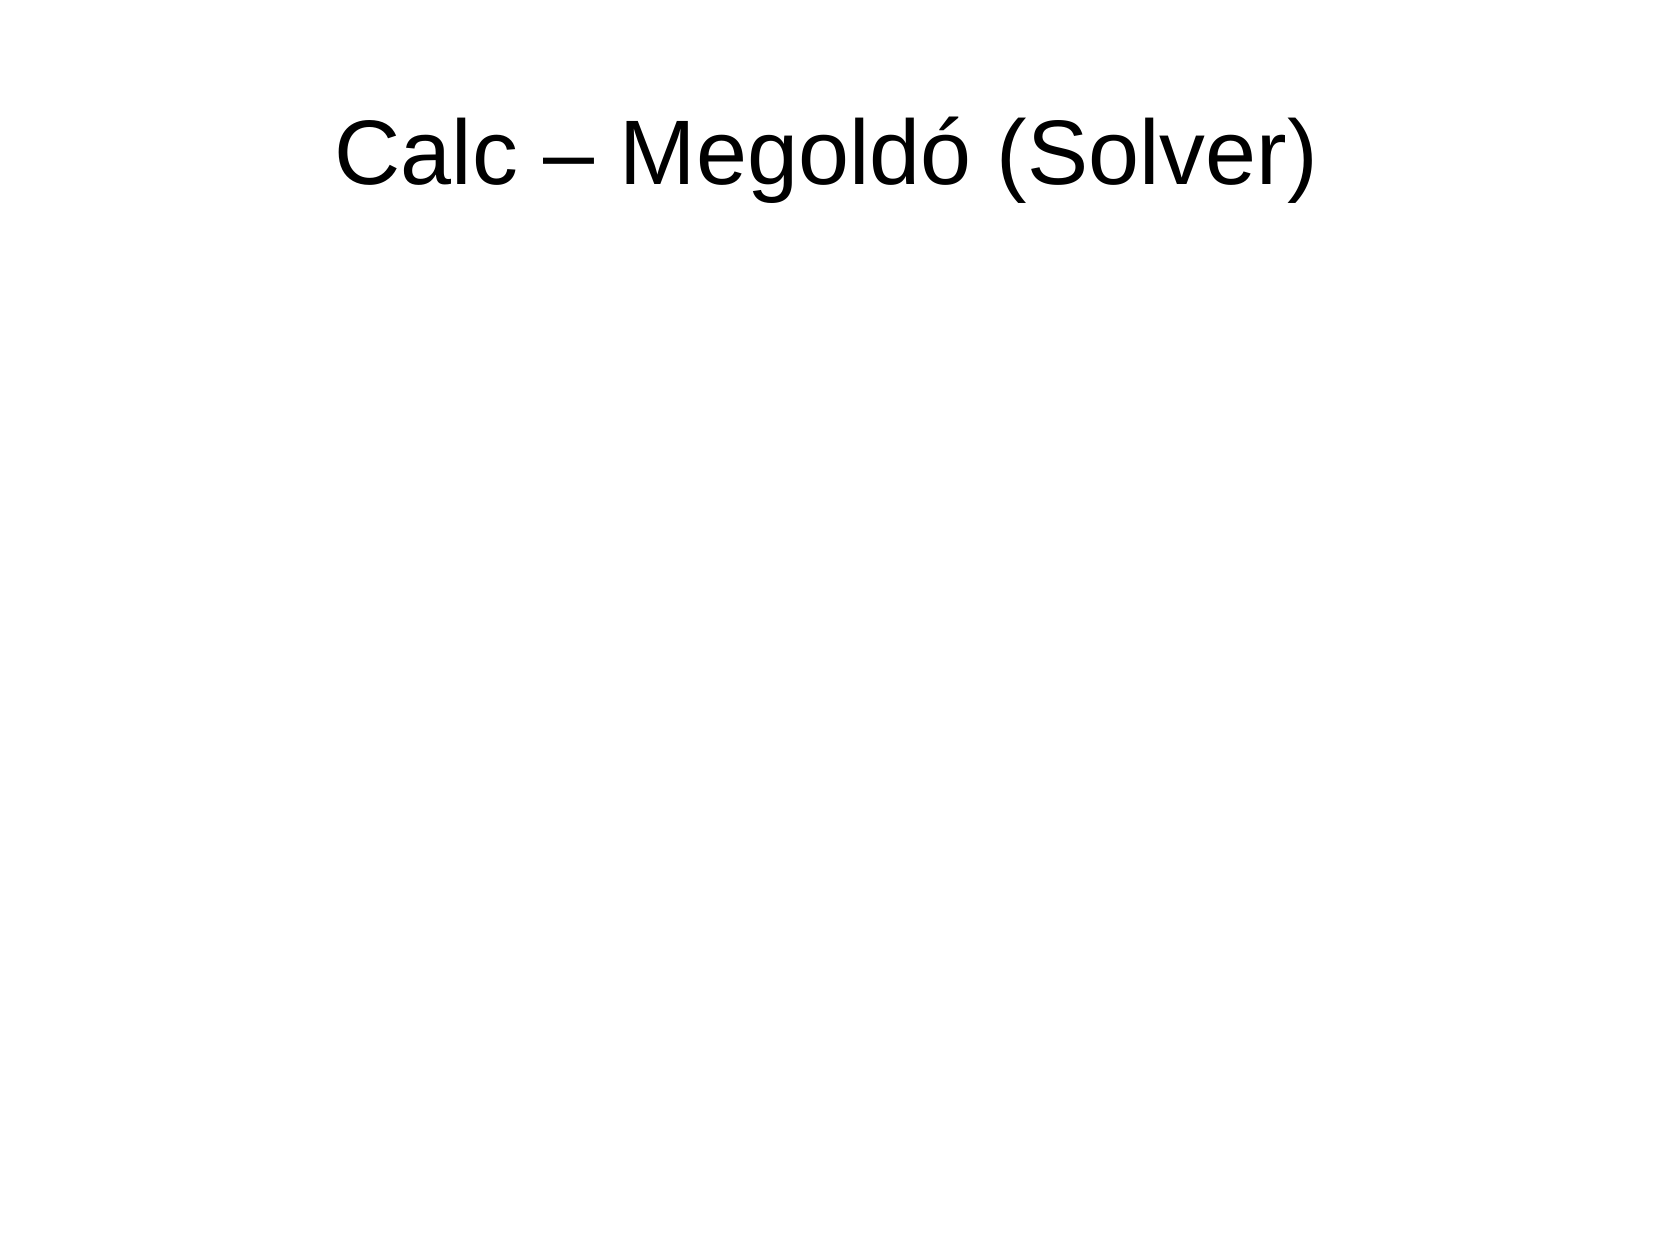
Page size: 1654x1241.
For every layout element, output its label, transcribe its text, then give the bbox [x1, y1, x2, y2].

title Calc – Megoldó (Solver) [82, 56, 1571, 250]
